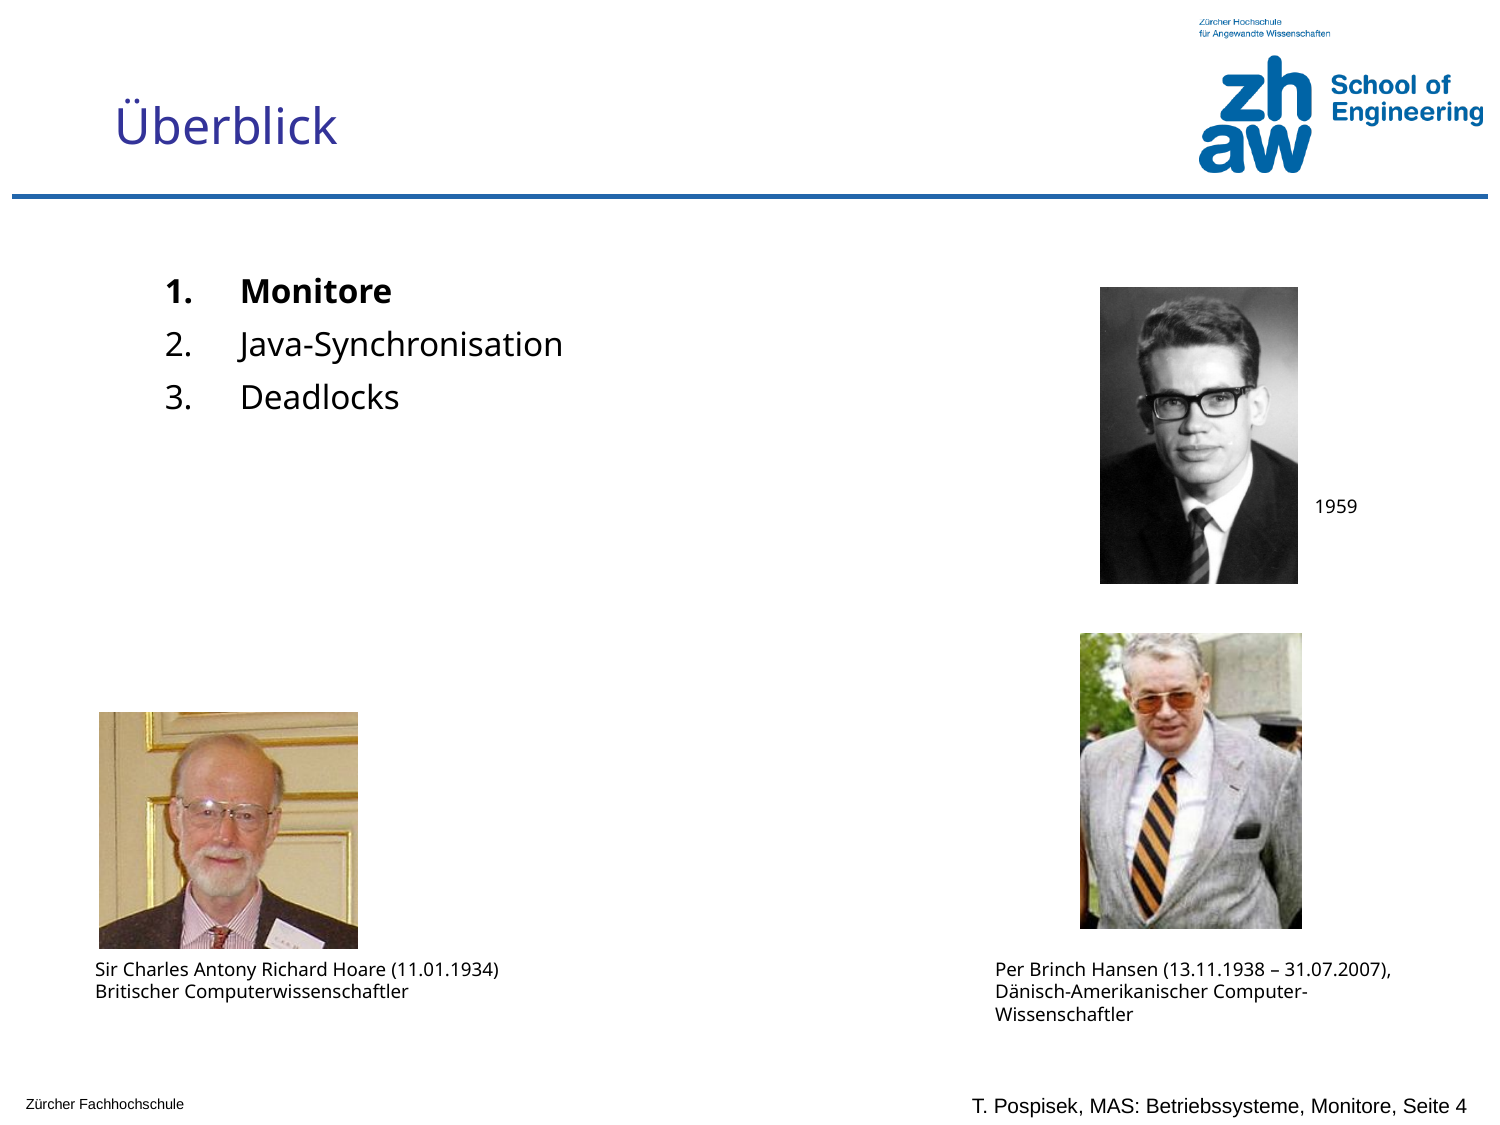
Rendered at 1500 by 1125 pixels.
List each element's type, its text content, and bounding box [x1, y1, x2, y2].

picture [1080, 633, 1302, 929]
text_box Per Brinch Hansen (13.11.1938 – 31.07.2007), Dänisch-Amerikanischer Computer-Wissenschaftler [980, 950, 1453, 1033]
text_box Monitore Java-Synchronisation Deadlocks [149, 262, 1363, 1038]
title Überblick [99, 50, 1379, 163]
picture [1100, 287, 1298, 584]
picture [99, 712, 358, 949]
picture [1199, 19, 1483, 173]
text_box 1959 [1299, 487, 1438, 525]
text_box Sir Charles Antony Richard Hoare (11.01.1934) Britischer Computerwissenschaftler [80, 949, 514, 1010]
